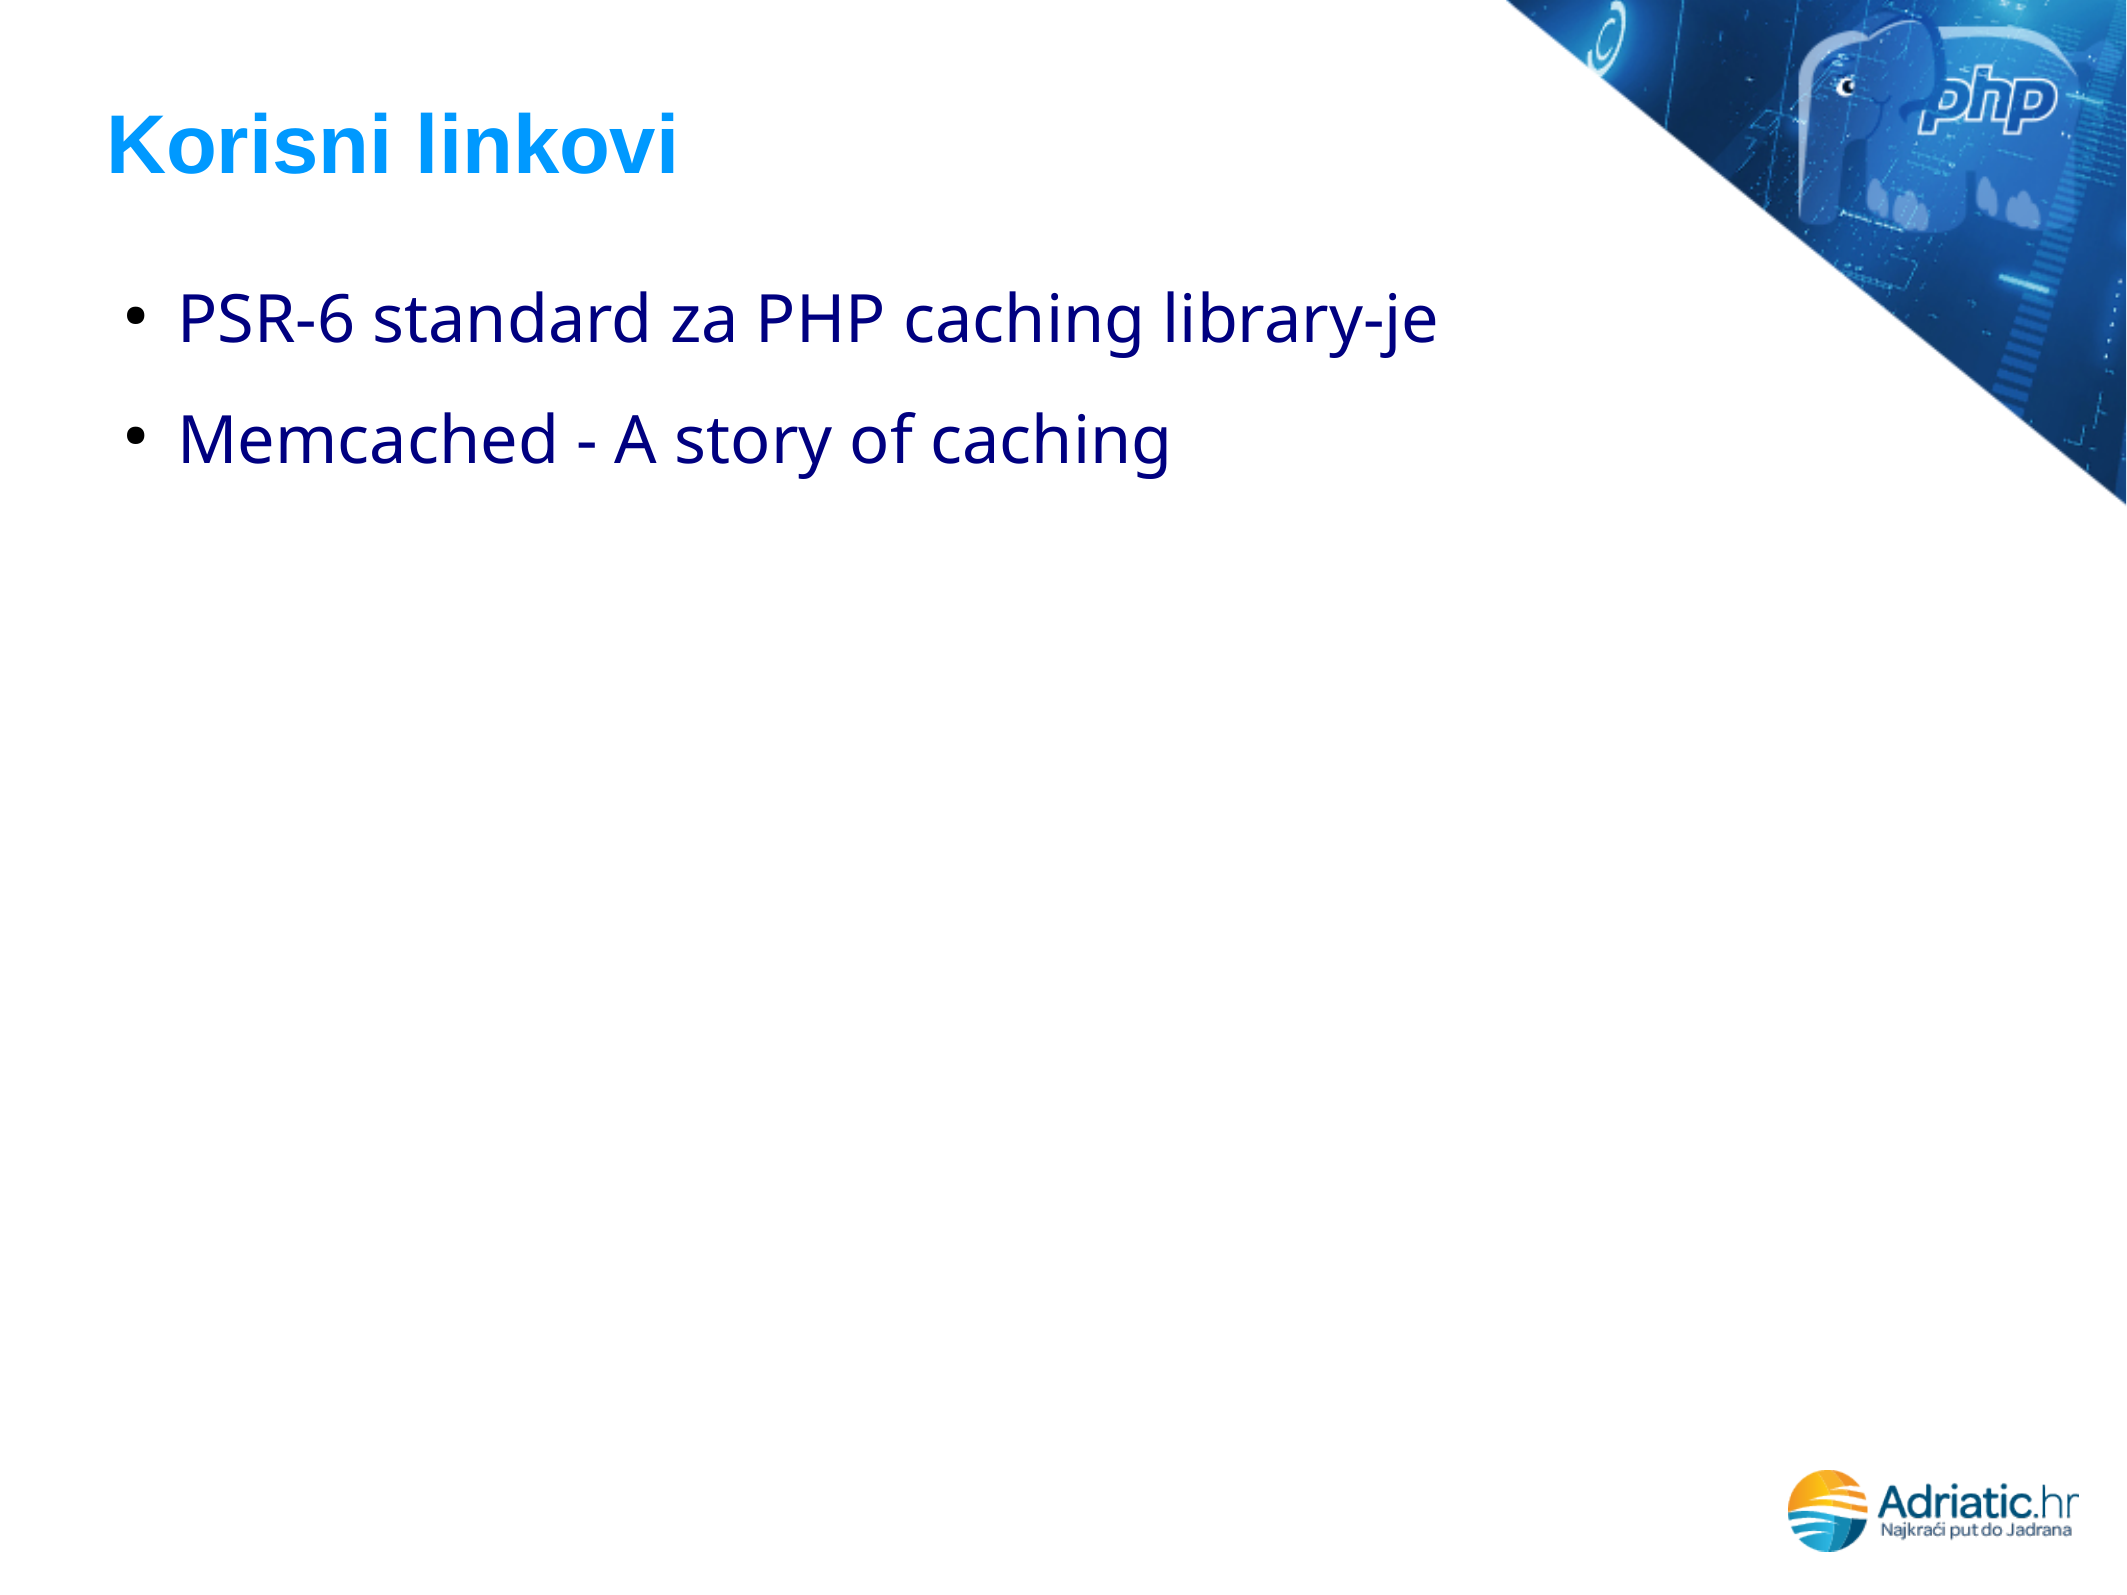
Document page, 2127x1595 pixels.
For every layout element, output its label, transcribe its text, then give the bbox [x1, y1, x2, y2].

picture [1505, 0, 2127, 625]
picture [1788, 1470, 2079, 1552]
title Korisni linkovi [106, 70, 1630, 219]
list PSR-6 standard za PHP caching library-je Memcached - A story of caching [106, 271, 2020, 1453]
